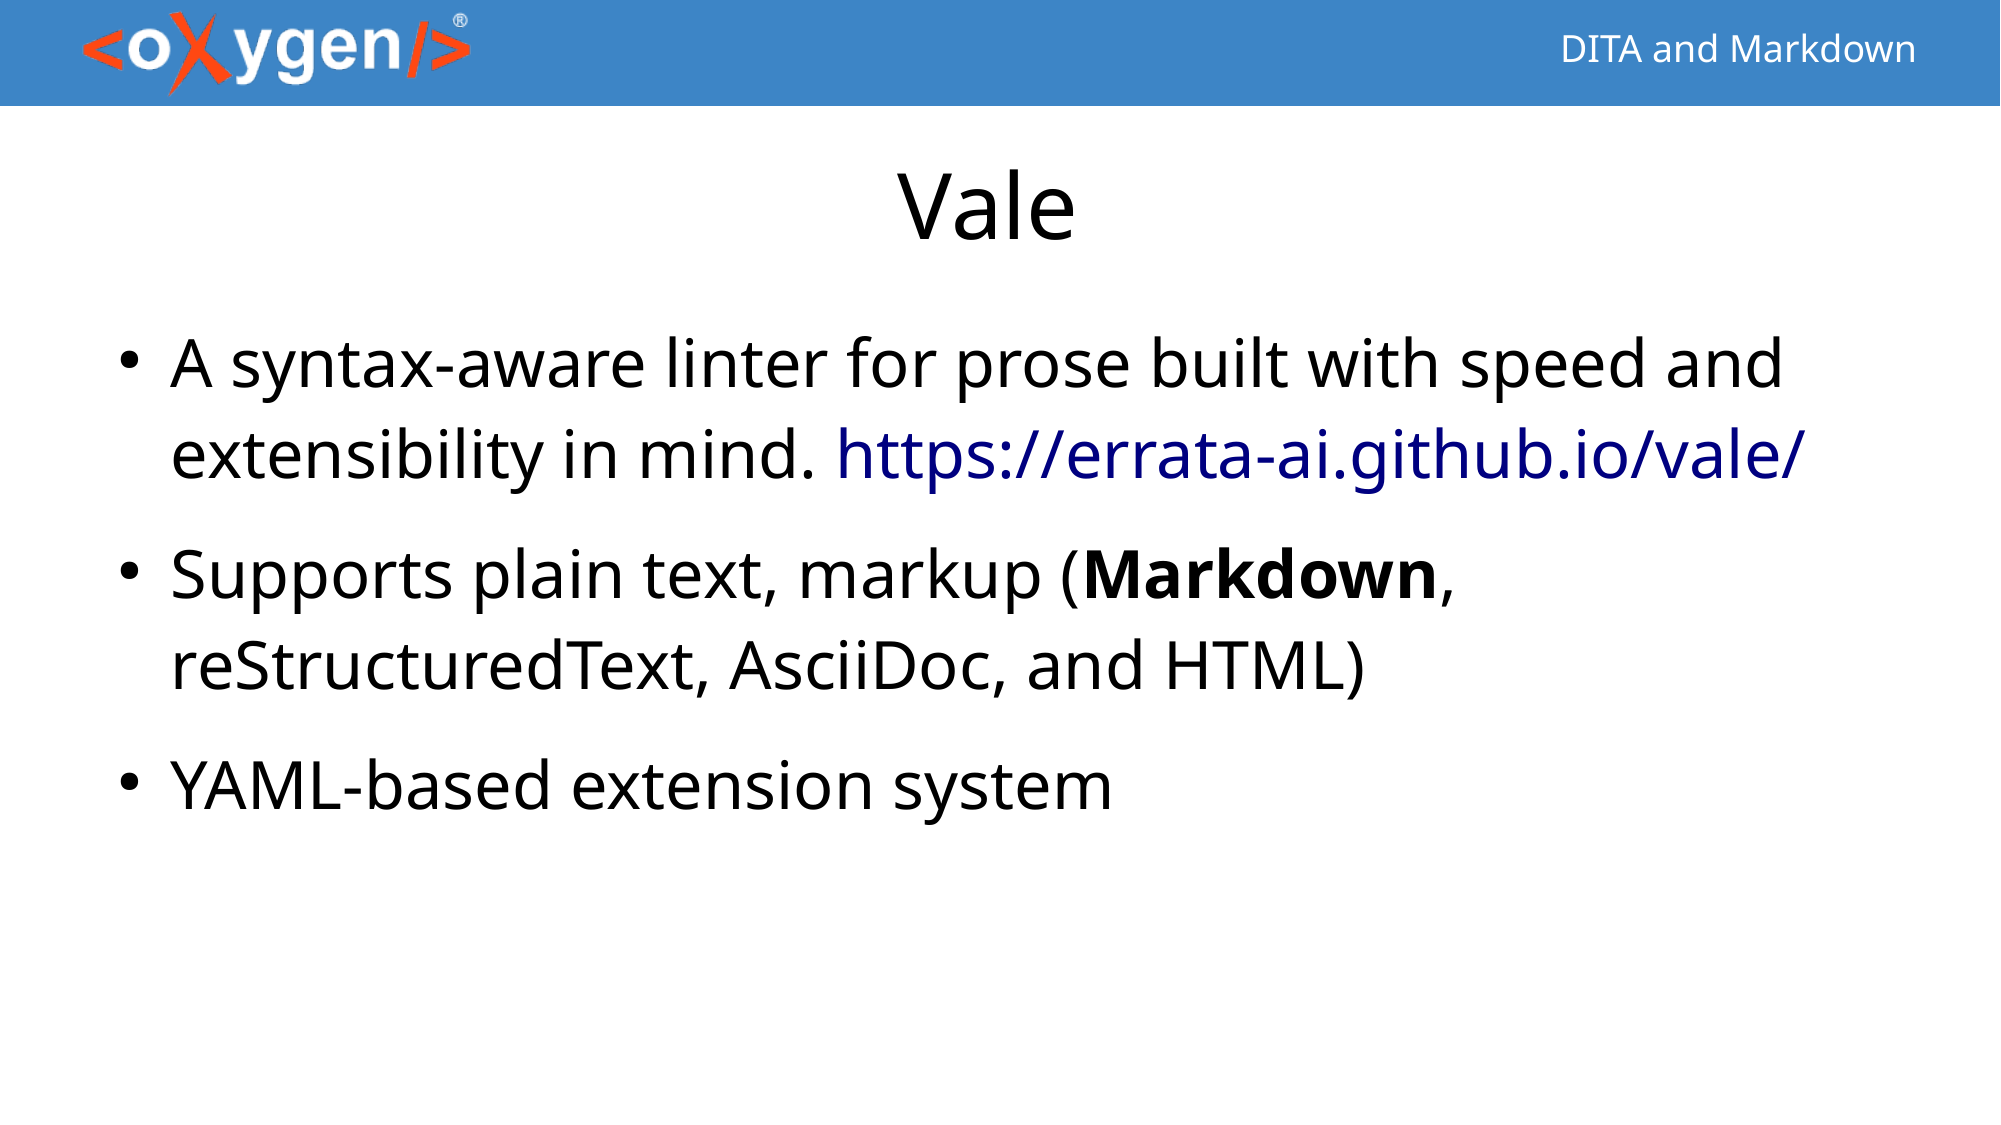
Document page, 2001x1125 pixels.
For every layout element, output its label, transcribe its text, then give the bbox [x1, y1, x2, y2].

title Vale [99, 109, 1900, 298]
picture [75, 0, 488, 106]
list A syntax-aware linter for prose built with speed and extensibility in mind. https://errata-ai.github.io/vale/ Supports plain text, markup (Markdown, reStructuredText, AsciiDoc, and HTML) YAML-based extension system [99, 316, 1900, 1083]
